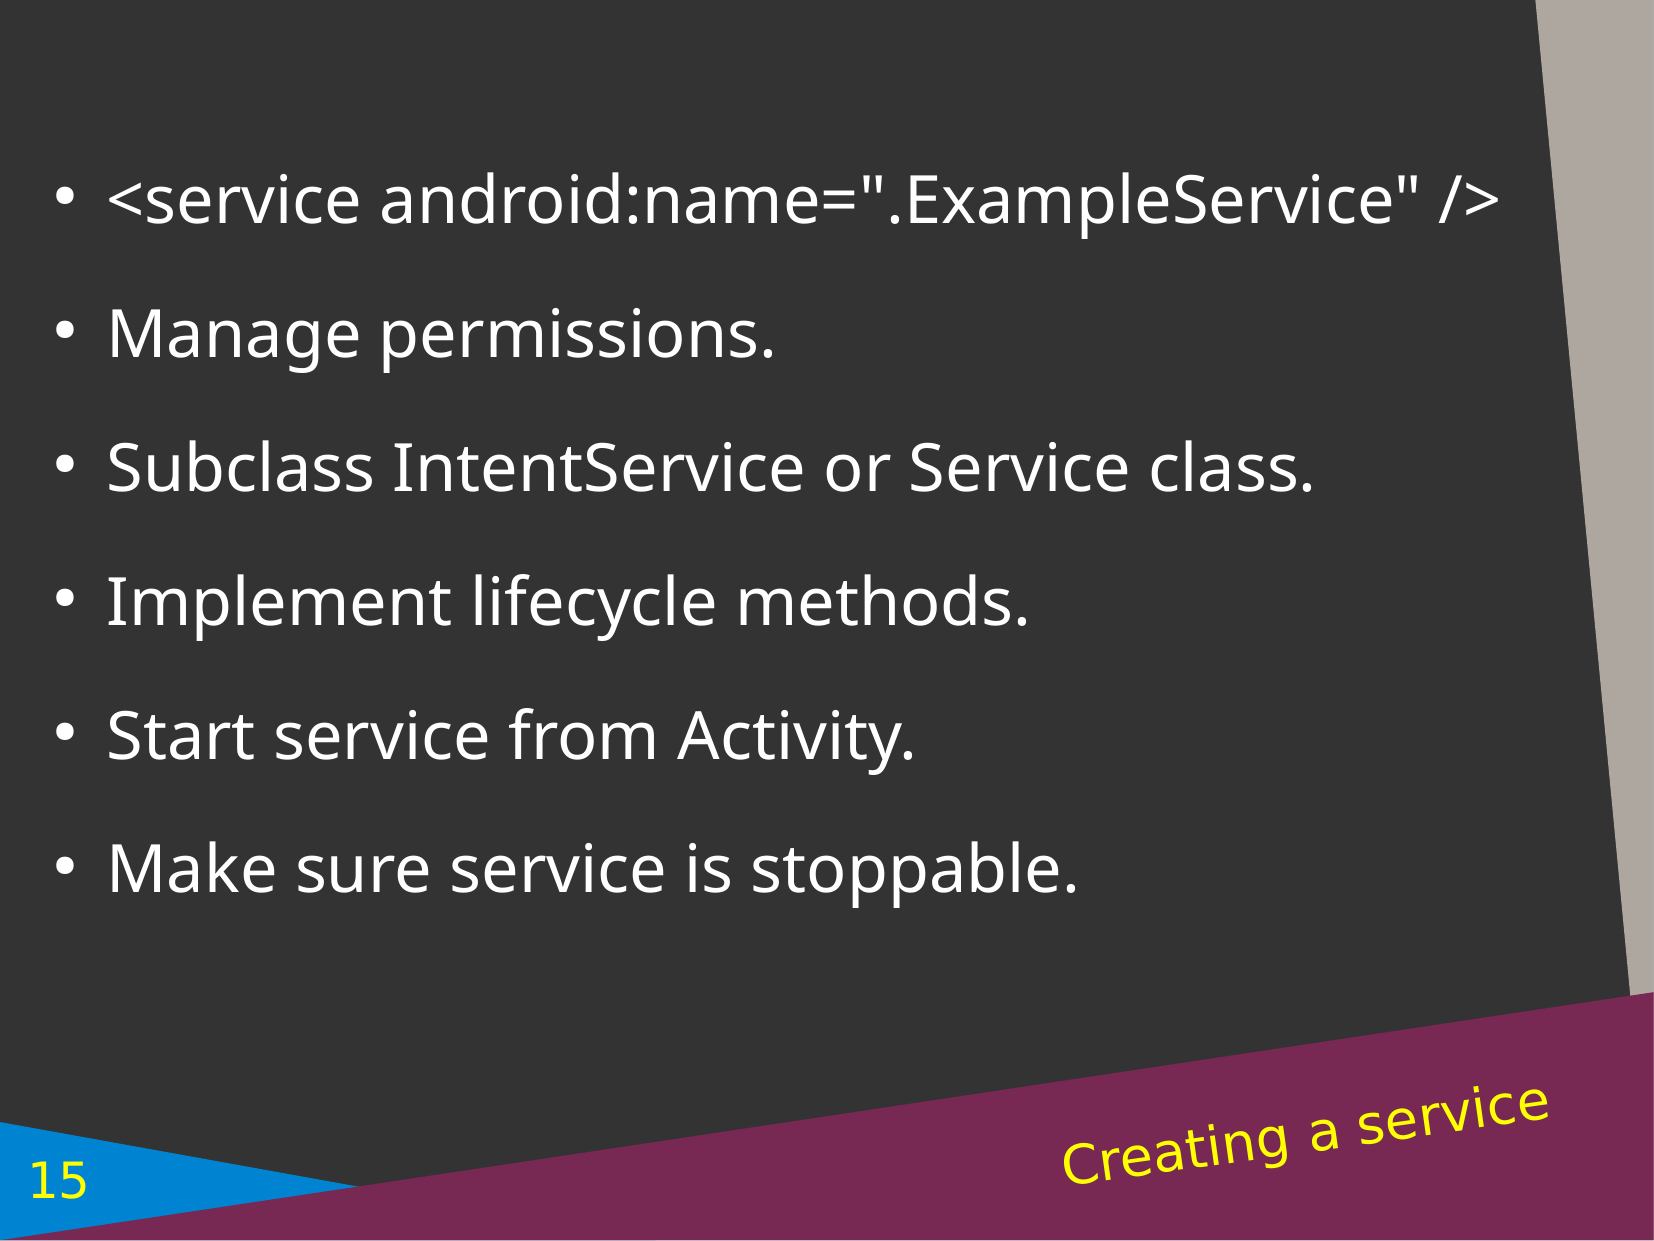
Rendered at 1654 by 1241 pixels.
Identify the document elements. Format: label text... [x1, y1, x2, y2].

list <service android:name=".ExampleService" /> Manage permissions. Subclass IntentService or Service class. Implement lifecycle methods. Start service from Activity. Make sure service is stoppable. [35, 59, 1524, 993]
title Creating a service [956, 995, 1654, 1241]
